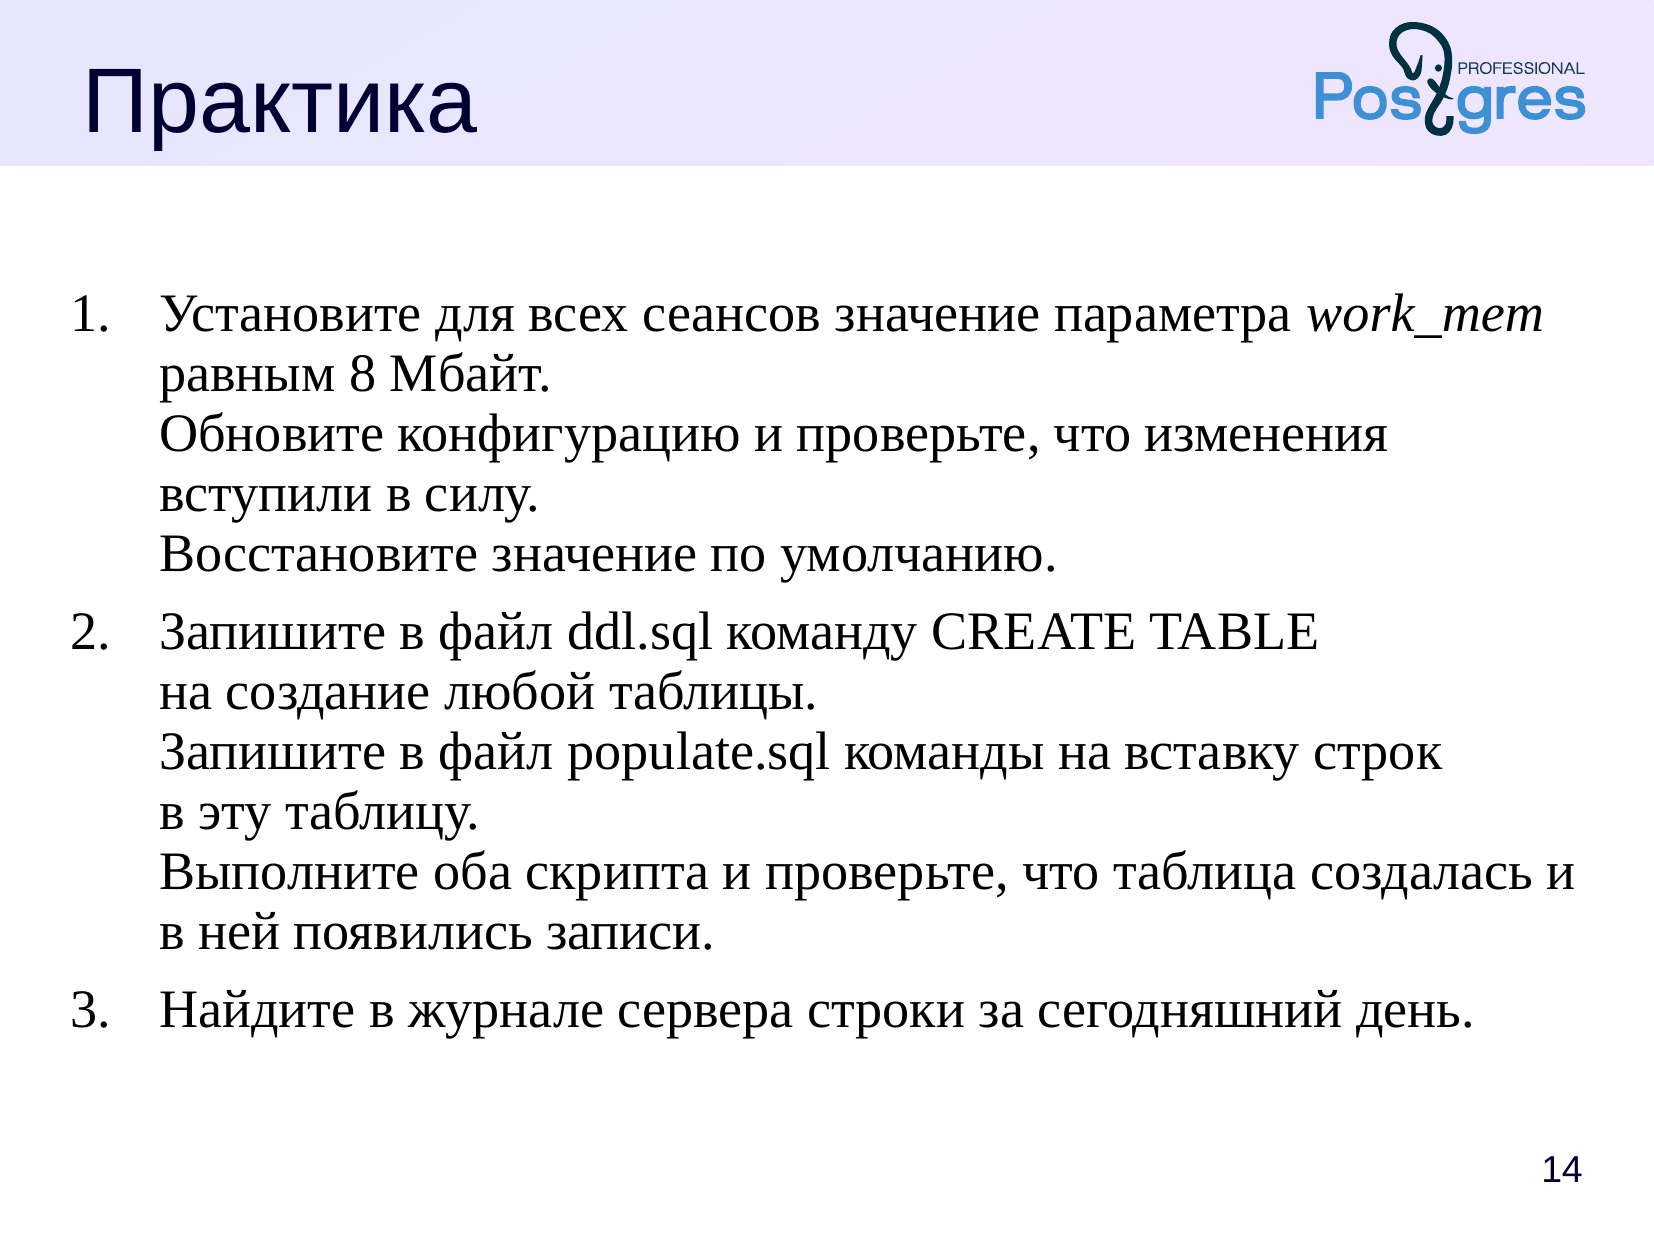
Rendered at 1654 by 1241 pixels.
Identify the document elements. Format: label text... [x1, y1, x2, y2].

list Установите для всех сеансов значение параметра work_mem равным 8 Мбайт. Обновите конфигурацию и проверьте, что изменения вступили в силу. Восстановите значение по умолчанию. Запишите в файл ddl.sql команду CREATE TABLE на создание любой таблицы. Запишите в файл populate.sql команды на вставку строк в эту таблицу. Выполните оба скрипта и проверьте, что таблица создалась и в ней появились записи. Найдите в журнале сервера строки за сегодняшний день. [70, 283, 1583, 1134]
title Практика [82, 49, 1252, 153]
